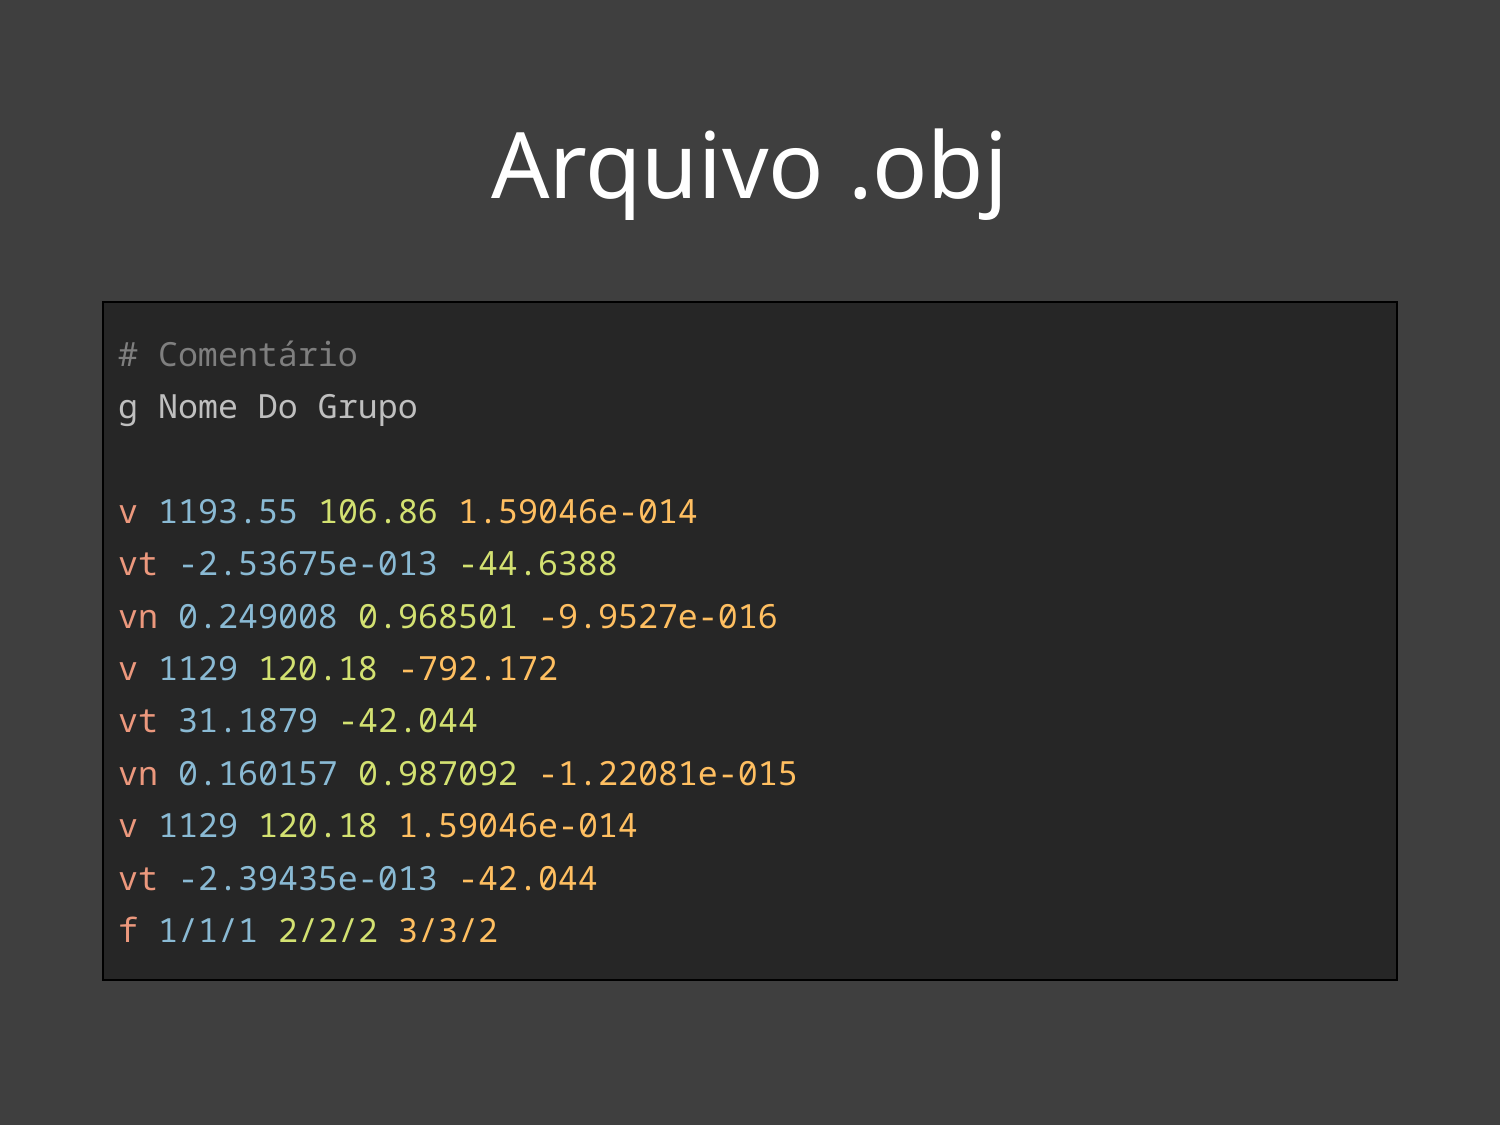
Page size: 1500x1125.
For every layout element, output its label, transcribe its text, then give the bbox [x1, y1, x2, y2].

list # Comentário g Nome Do Grupo v 1193.55 106.86 1.59046e-014 vt -2.53675e-013 -44.6388 vn 0.249008 0.968501 -9.9527e-016 v 1129 120.18 -792.172 vt 31.1879 -42.044 vn 0.160157 0.987092 -1.22081e-015 v 1129 120.18 1.59046e-014 vt -2.39435e-013 -42.044 f 1/1/1 2/2/2 3/3/2 [103, 302, 1397, 980]
title Arquivo .obj [103, 59, 1397, 278]
